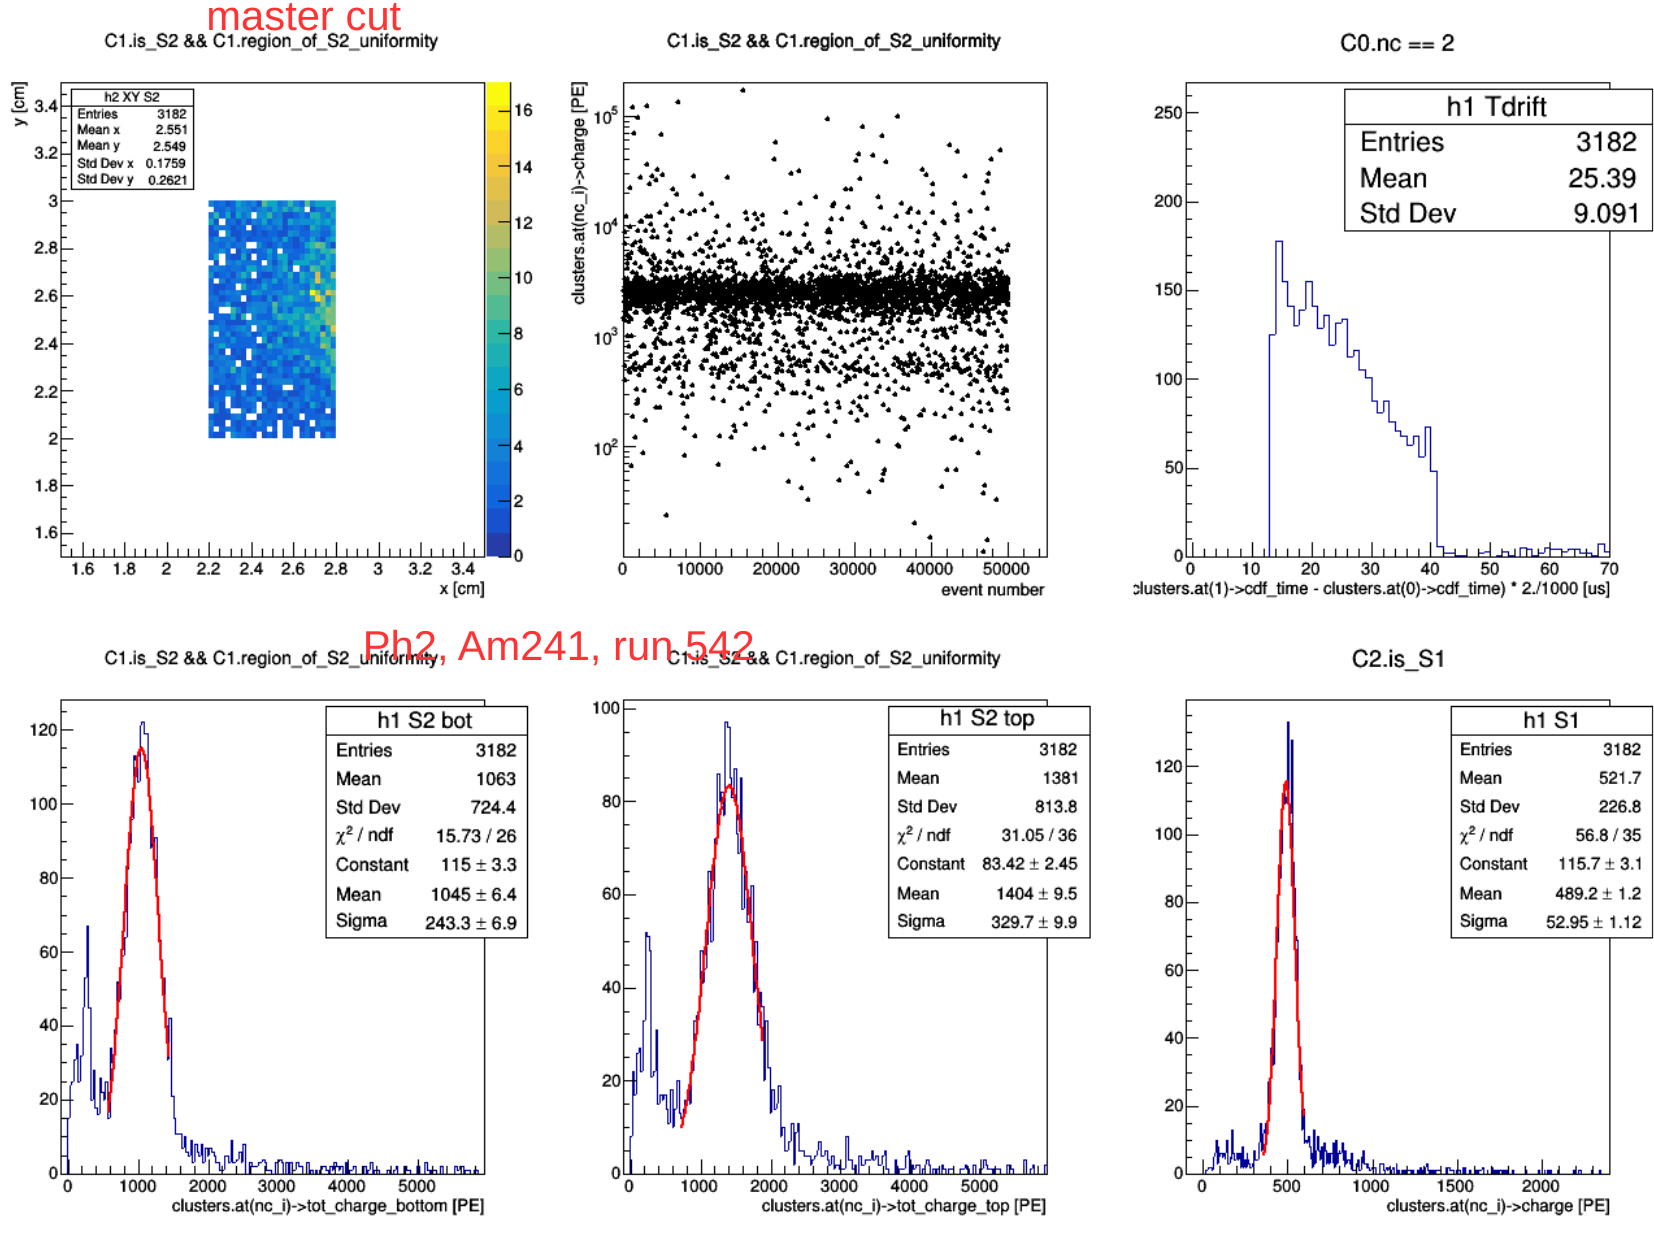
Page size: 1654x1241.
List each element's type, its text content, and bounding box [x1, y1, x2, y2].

picture [6, 16, 1654, 1231]
text_box Ph2, Am241, run 542 [218, 615, 901, 751]
text_box master cut [0, 0, 646, 121]
